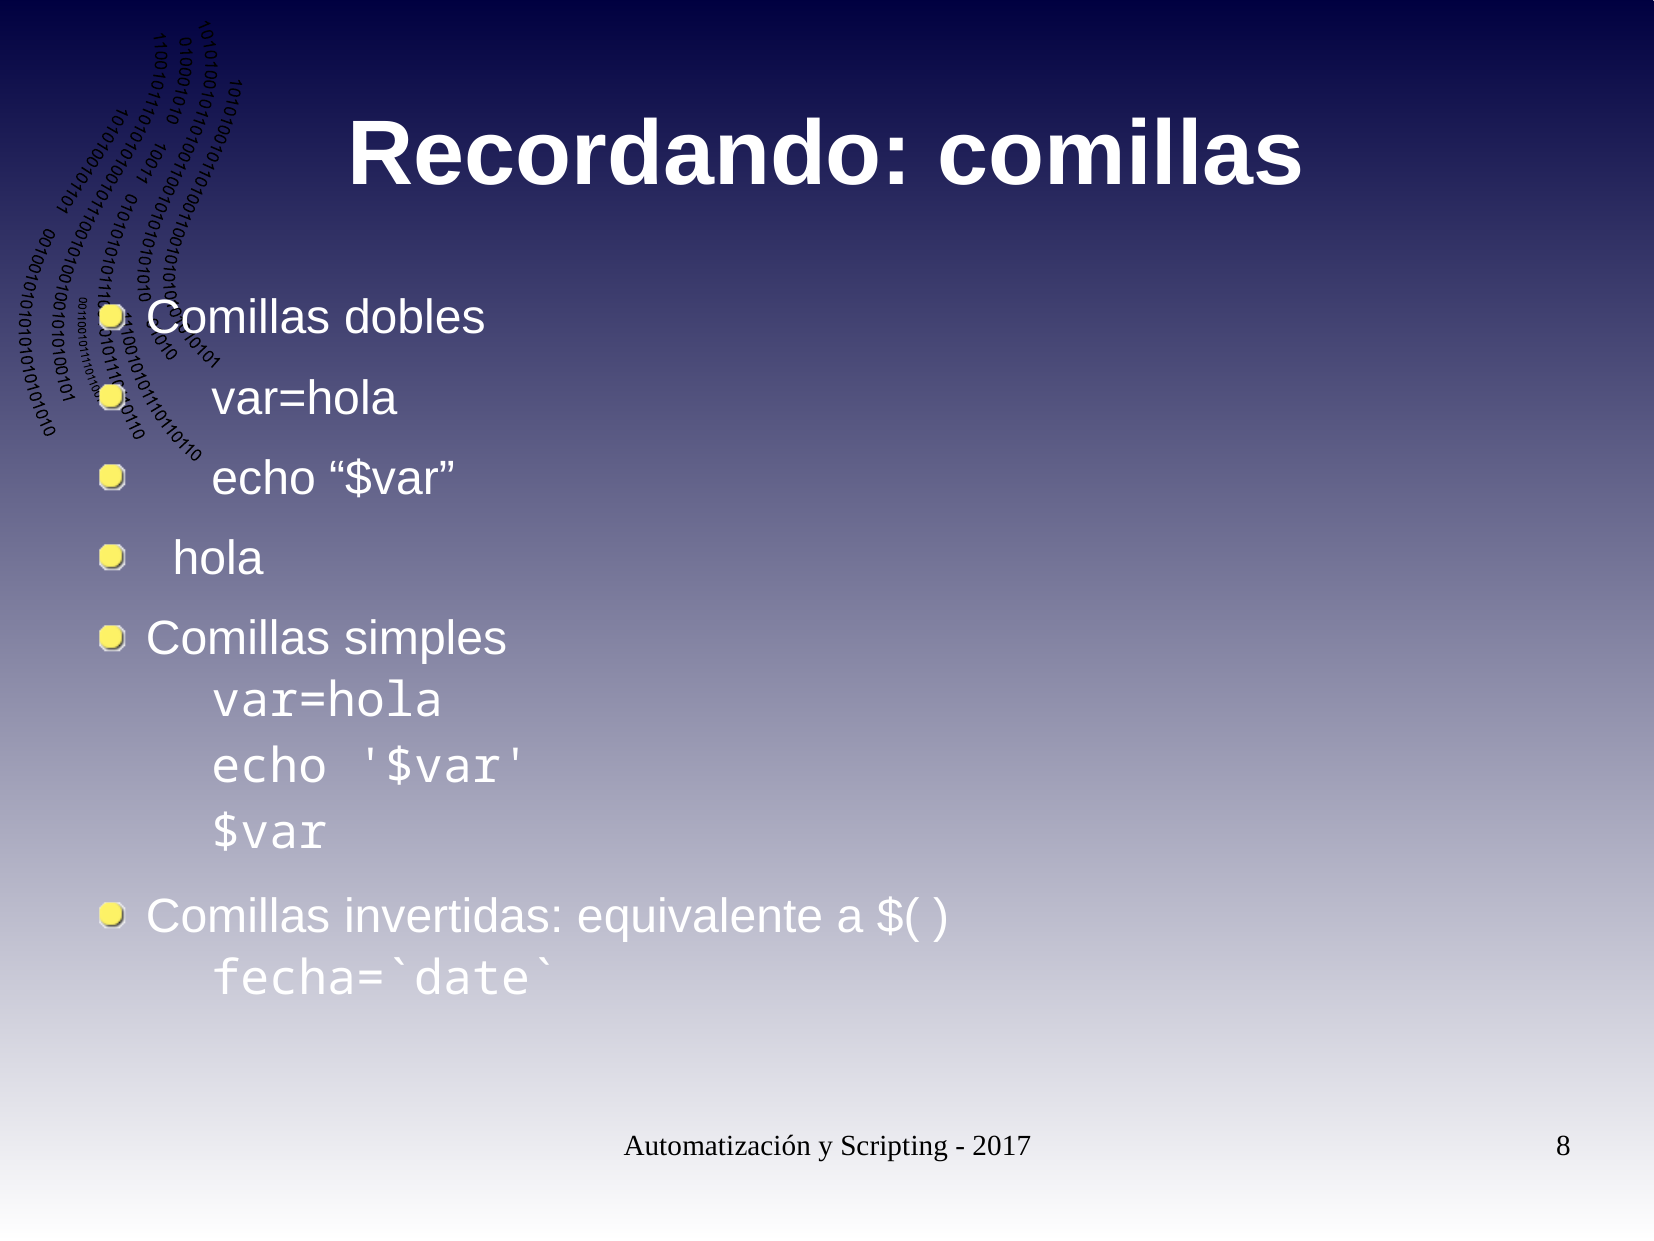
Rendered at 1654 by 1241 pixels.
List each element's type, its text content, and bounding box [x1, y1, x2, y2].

title Recordando: comillas [82, 49, 1571, 257]
picture [18, 20, 243, 461]
list Comillas dobles var=hola echo “$var” hola Comillas simples var=hola echo '$var' $var Comillas invertidas: equivalente a $( ) fecha=`date` [82, 290, 1571, 1010]
